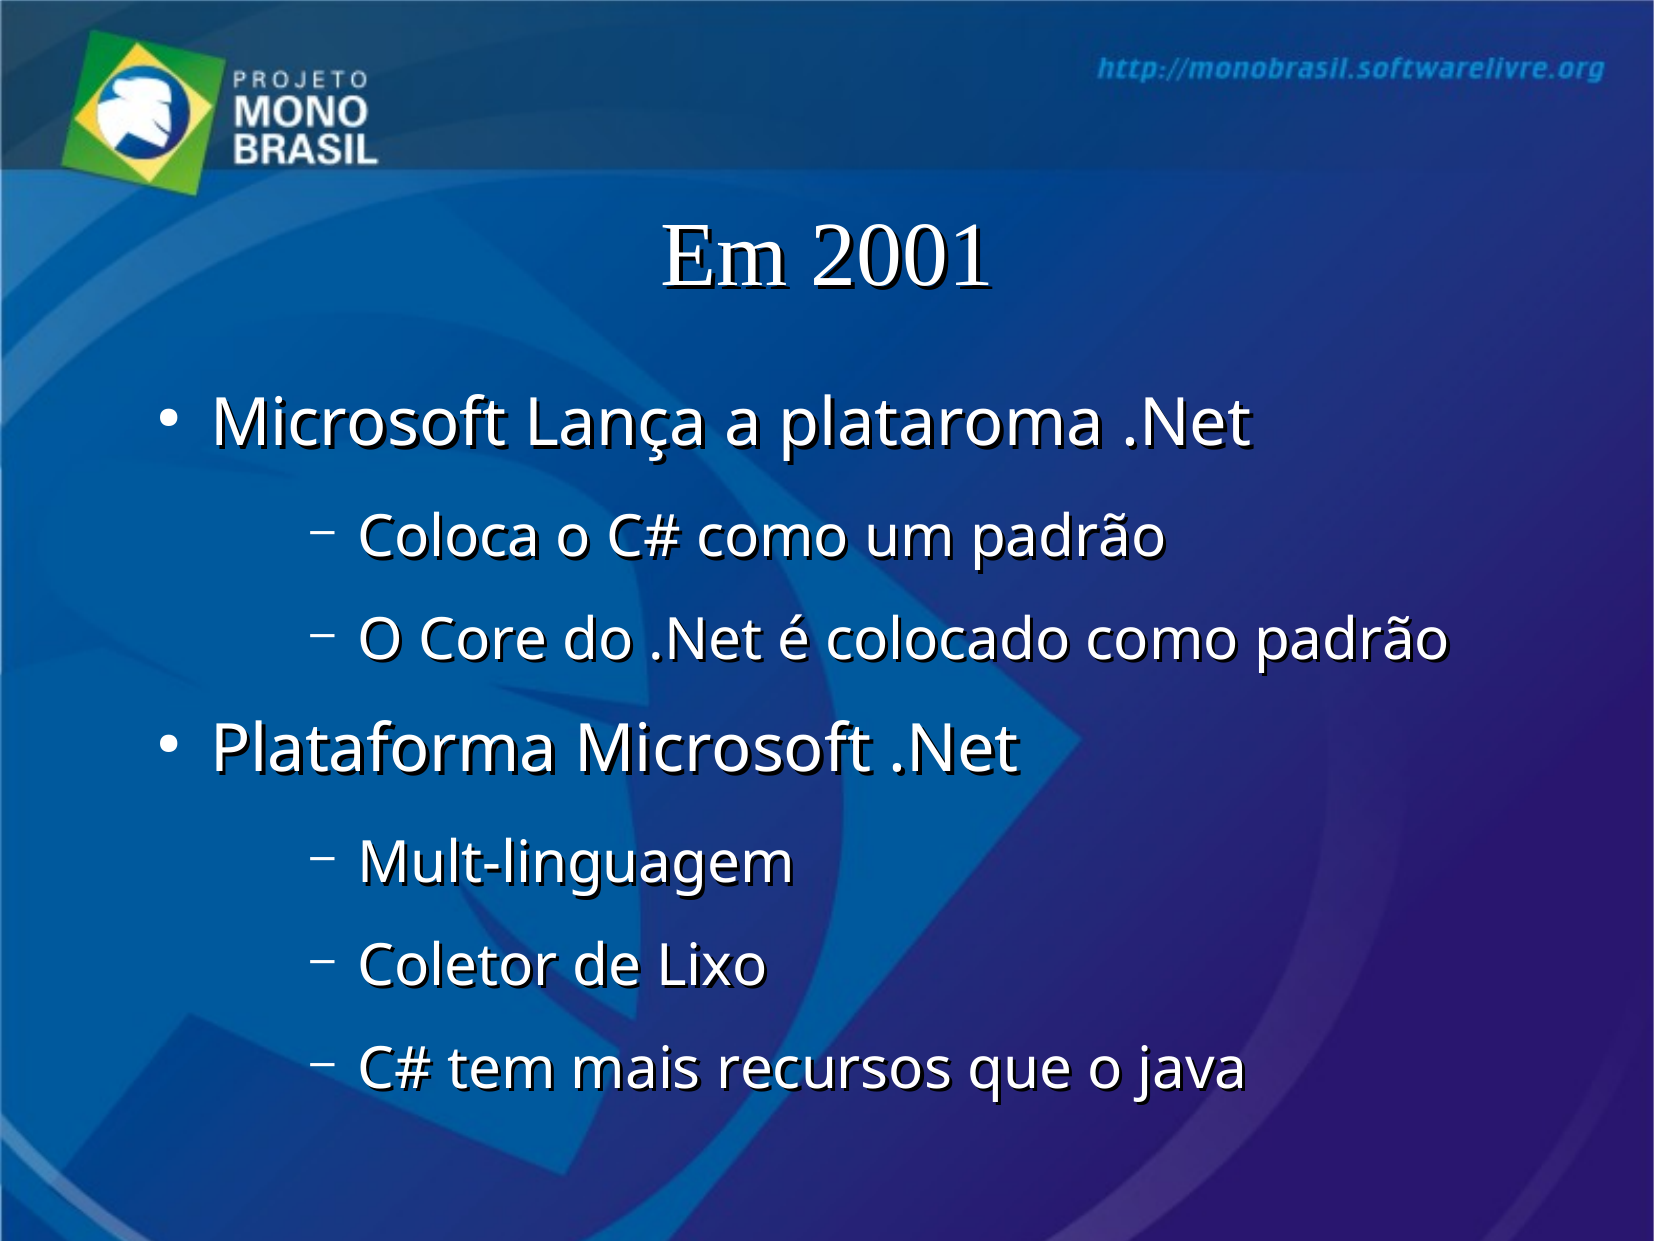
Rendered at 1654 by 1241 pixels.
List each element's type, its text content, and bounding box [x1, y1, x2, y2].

picture [0, 0, 1654, 1241]
title Em 2001 [121, 150, 1534, 358]
list Microsoft Lança a plataroma .Net Coloca o C# como um padrão O Core do .Net é colocado como padrão Plataforma Microsoft .Net Mult-linguagem Coletor de Lixo C# tem mais recursos que o java [121, 374, 1534, 1156]
